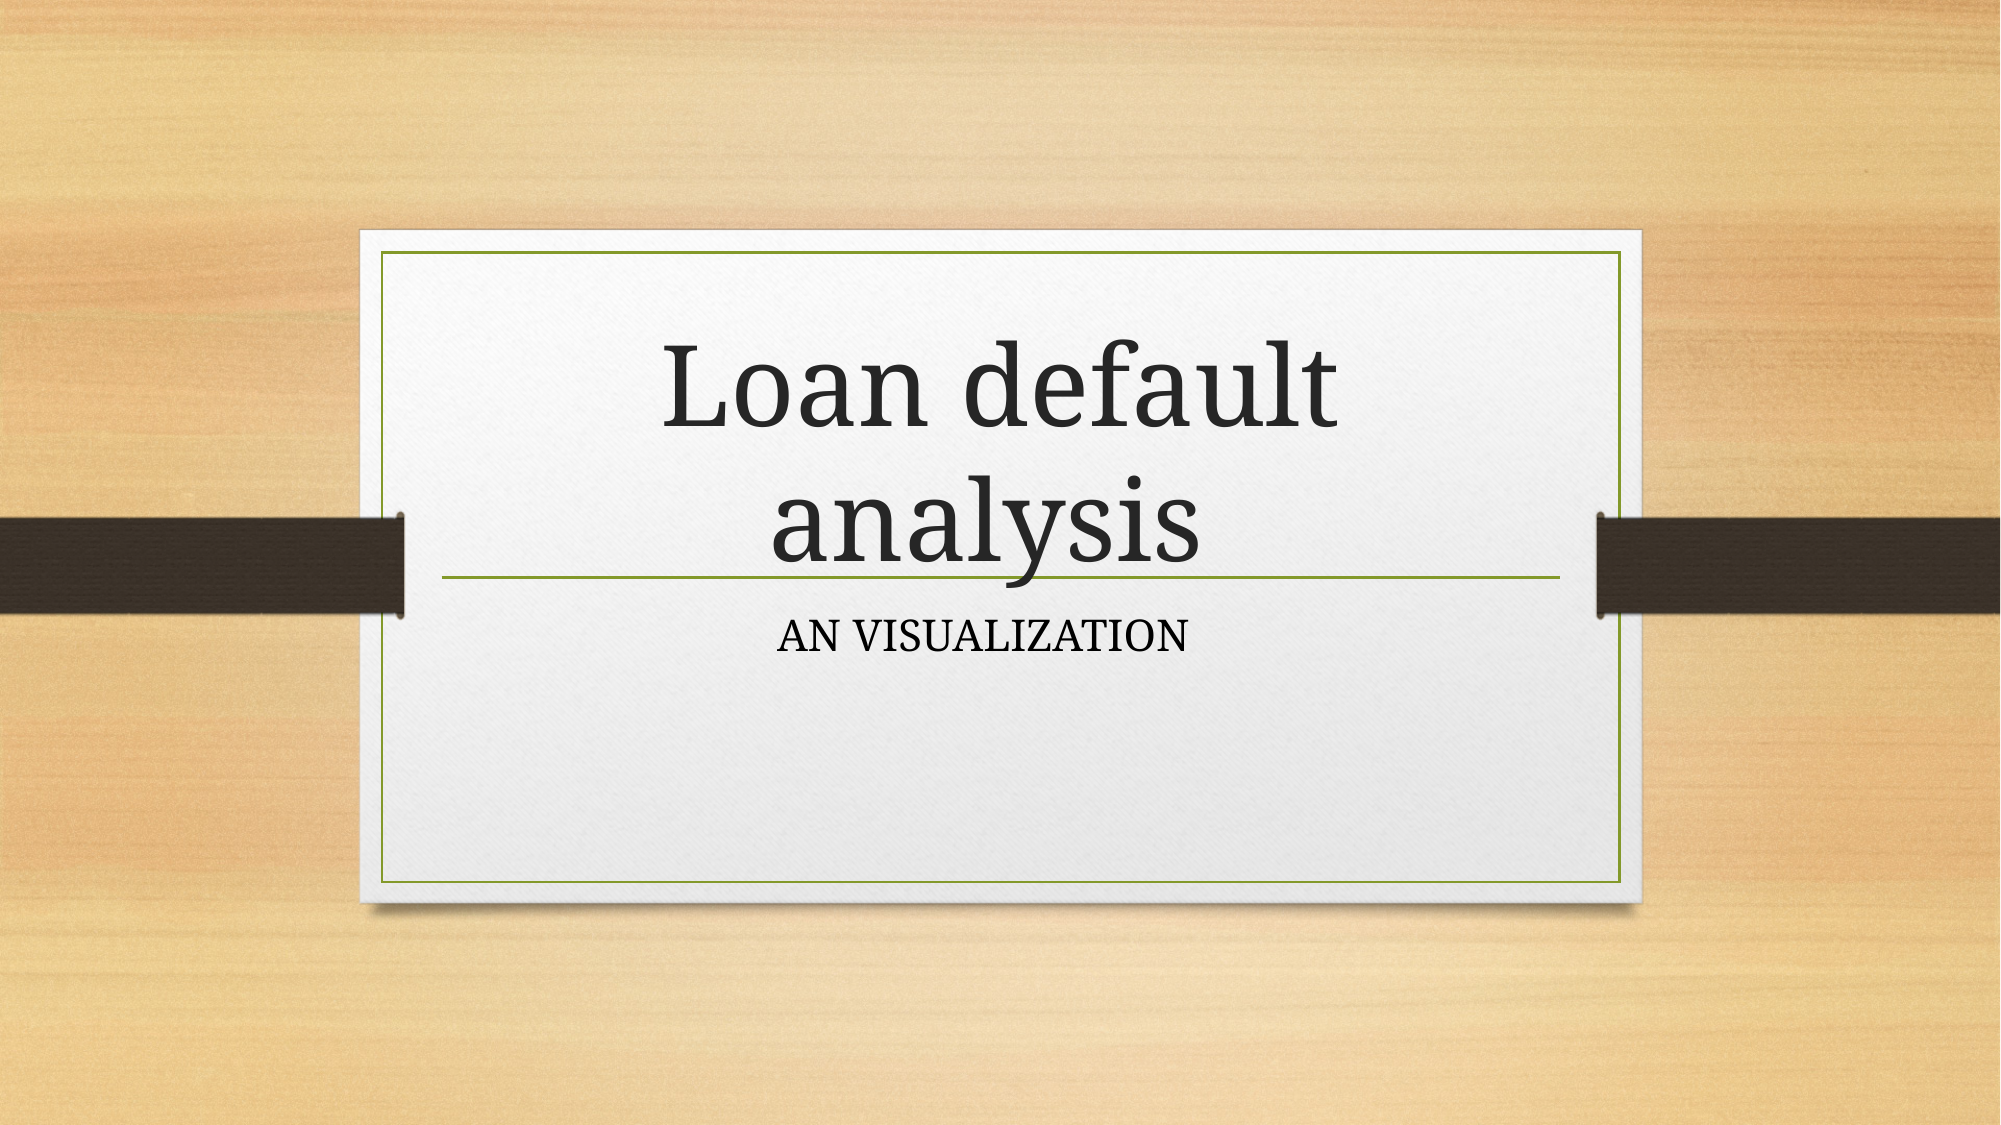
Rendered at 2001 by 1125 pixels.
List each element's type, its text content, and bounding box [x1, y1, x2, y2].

title Loan default analysis [441, 306, 1560, 556]
subtitle AN VISUALIZATION [441, 600, 1560, 817]
